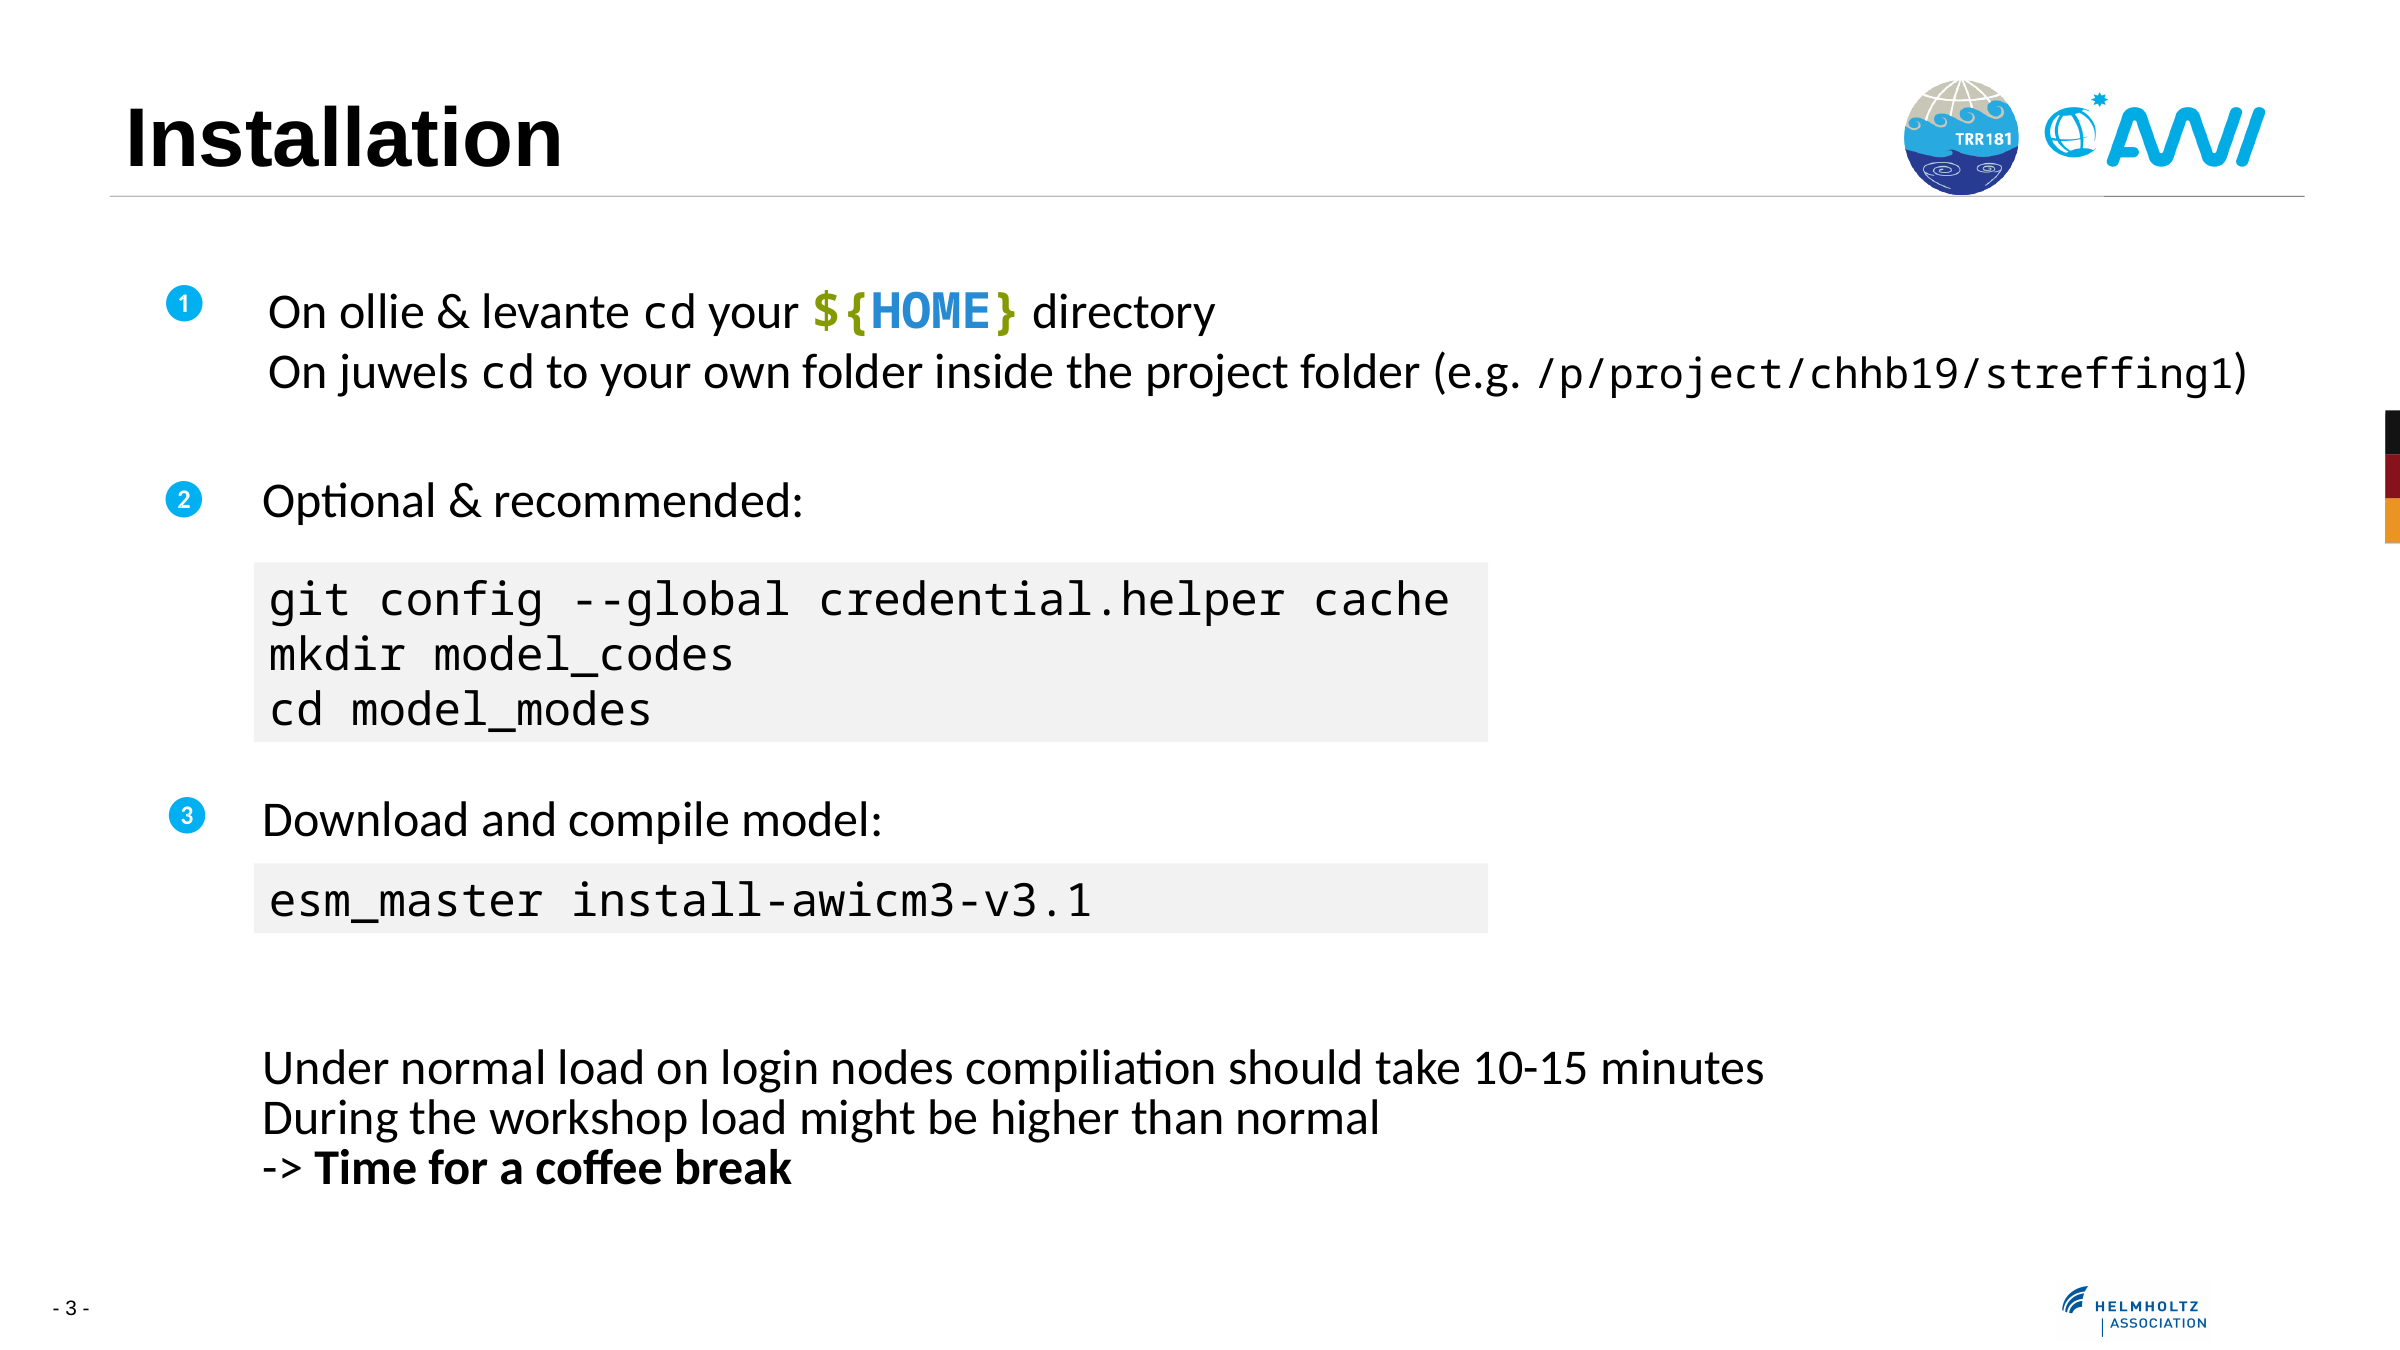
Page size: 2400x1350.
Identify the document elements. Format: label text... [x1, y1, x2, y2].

text_box Download and compile model: [248, 791, 1226, 866]
text_box Optional & recommended: [248, 472, 1226, 547]
text_box ❷ [144, 466, 224, 527]
text_box esm_master install-awicm3-v3.1 [253, 863, 1489, 934]
picture [2055, 1281, 2213, 1342]
text_box Installation [110, 75, 2297, 195]
text_box git config --global credential.helper cache mkdir model_codes cd model_modes [253, 562, 1489, 743]
text_box ❸ [147, 782, 227, 843]
text_box On ollie & levante cd your ${HOME} directory On juwels cd to your own folder inside the project folder (e.g. /p/project/chhb19/streffing1) [254, 271, 2264, 407]
text_box ❶ [144, 270, 225, 331]
text_box Under normal load on login nodes compiliation should take 10-15 minutes During the workshop load might be higher than normal -> Time for a coffee break [248, 1039, 2138, 1205]
